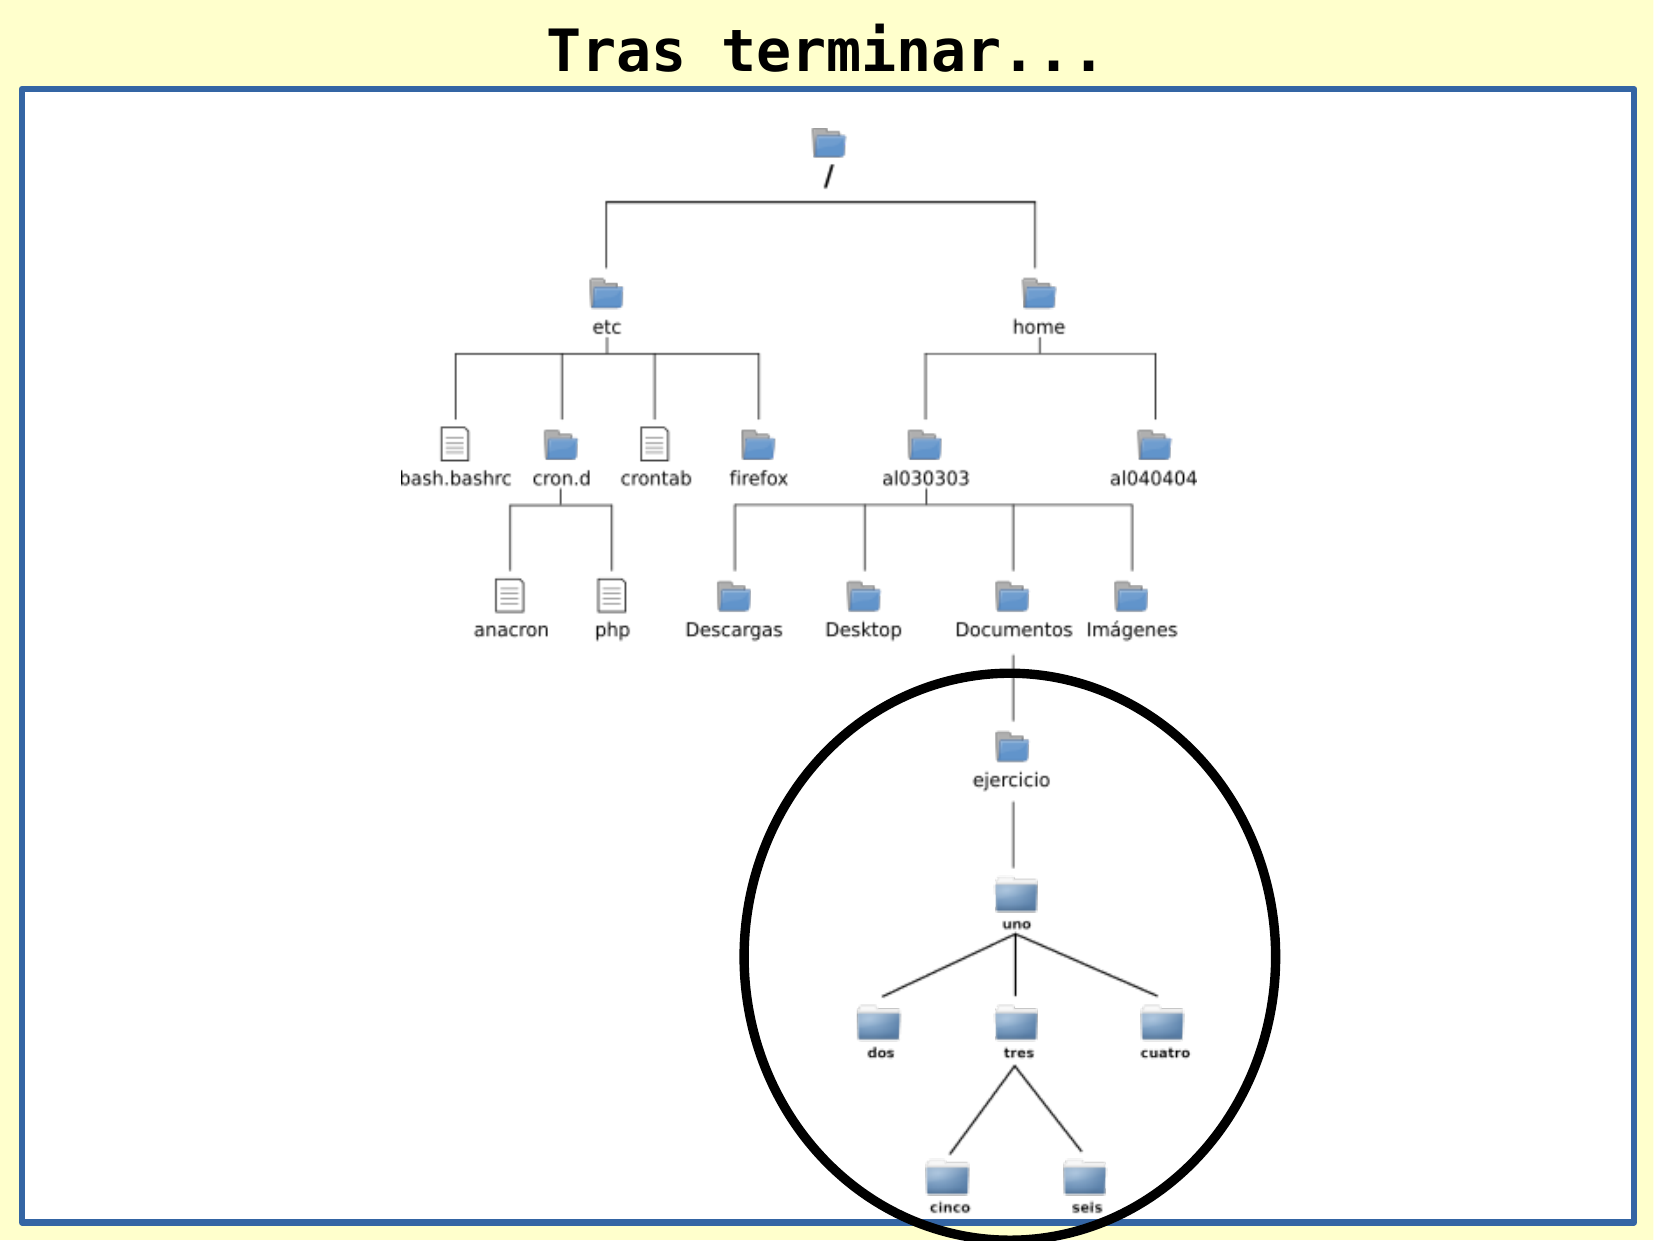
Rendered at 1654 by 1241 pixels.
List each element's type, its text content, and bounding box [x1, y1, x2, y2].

title Tras terminar... [82, 0, 1571, 89]
text_box [1197, 764, 1270, 1150]
picture [749, 678, 1197, 1215]
text_box [914, 1215, 1105, 1223]
picture [1132, 1166, 1197, 1215]
text_box [21, 89, 1635, 1223]
picture [401, 128, 1197, 1215]
